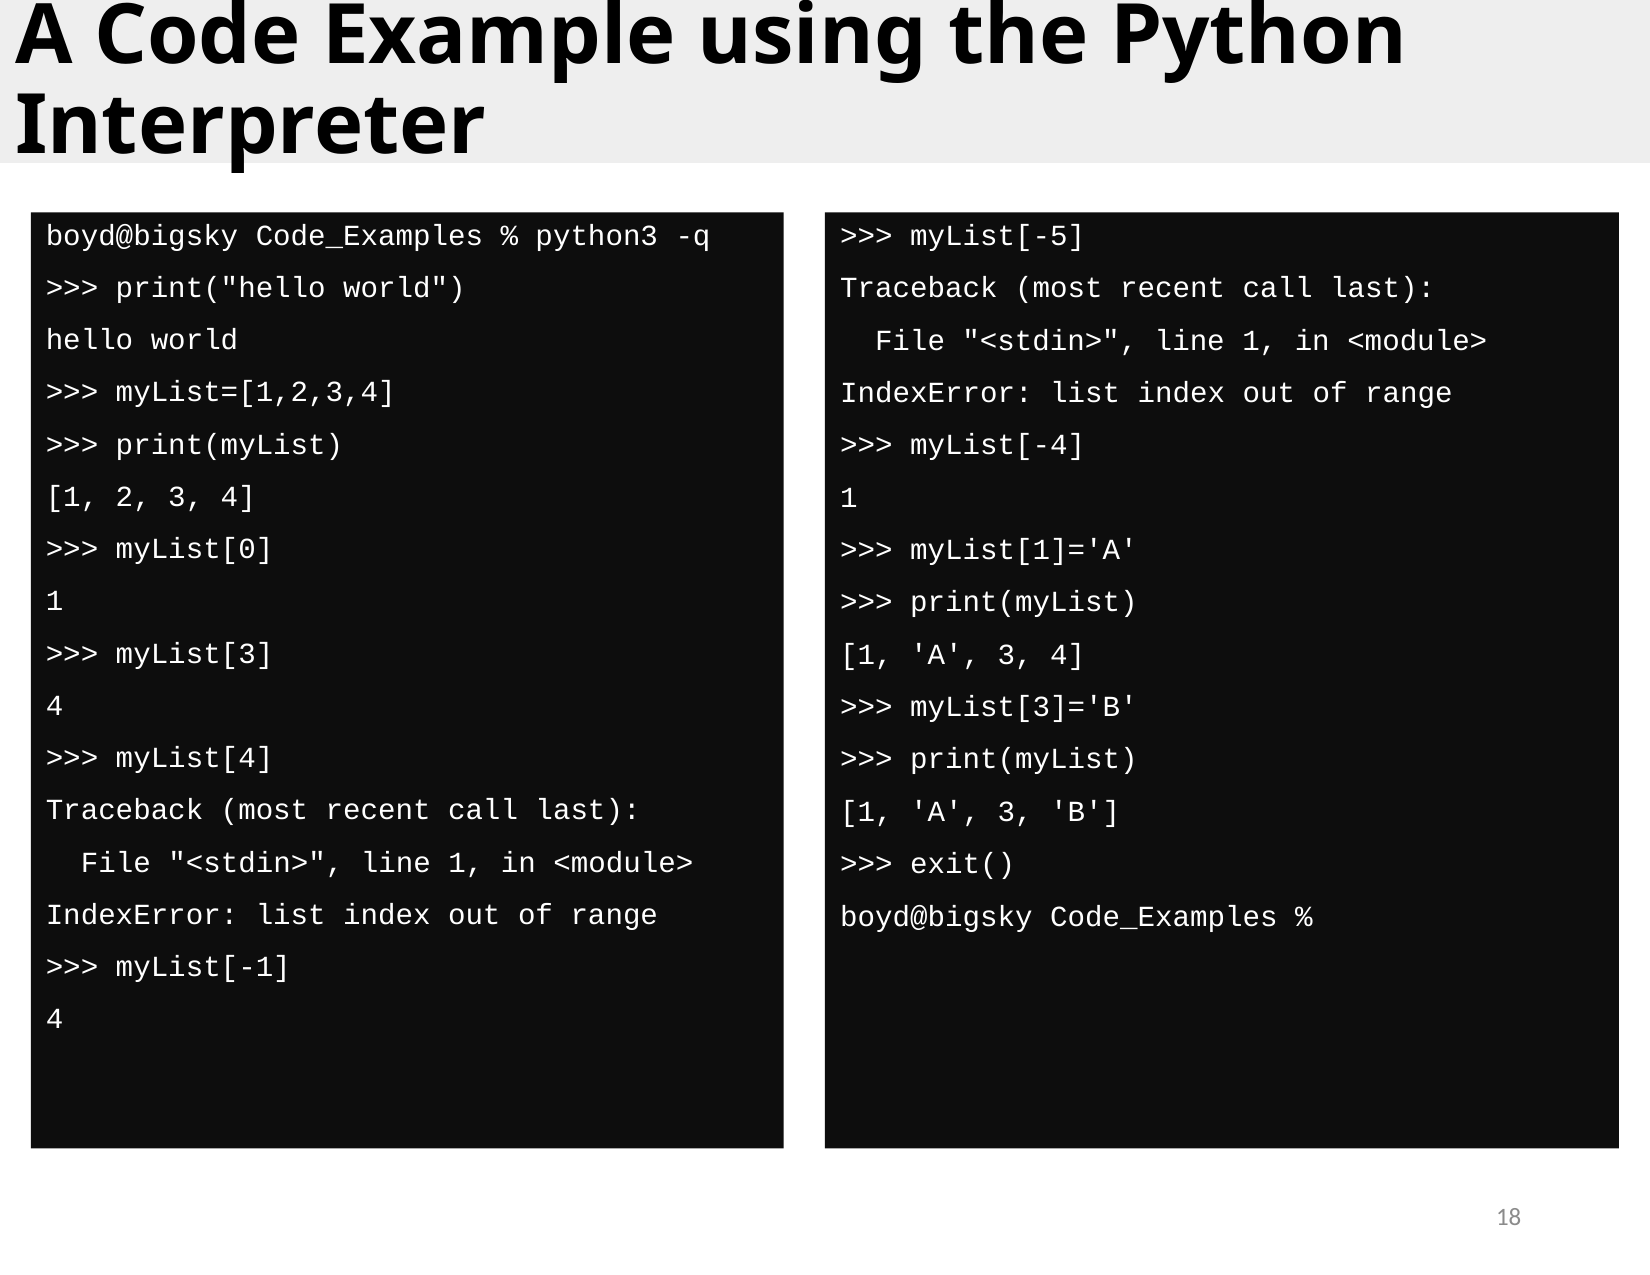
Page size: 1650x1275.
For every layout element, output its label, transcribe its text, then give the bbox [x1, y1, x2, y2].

list >>> myList[-5] Traceback (most recent call last): File "<stdin>", line 1, in <module> IndexError: list index out of range >>> myList[-4] 1 >>> myList[1]='A' >>> print(myList) [1, 'A', 3, 4] >>> myList[3]='B' >>> print(myList) [1, 'A', 3, 'B'] >>> exit() boyd@bigsky Code_Examples % [824, 212, 1619, 1149]
list boyd@bigsky Code_Examples % python3 -q >>> print("hello world") hello world >>> myList=[1,2,3,4] >>> print(myList) [1, 2, 3, 4] >>> myList[0] 1 >>> myList[3] 4 >>> myList[4] Traceback (most recent call last): File "<stdin>", line 1, in <module> IndexError: list index out of range >>> myList[-1] 4 [30, 212, 784, 1149]
title A Code Example using the Python Interpreter [0, 0, 1650, 163]
